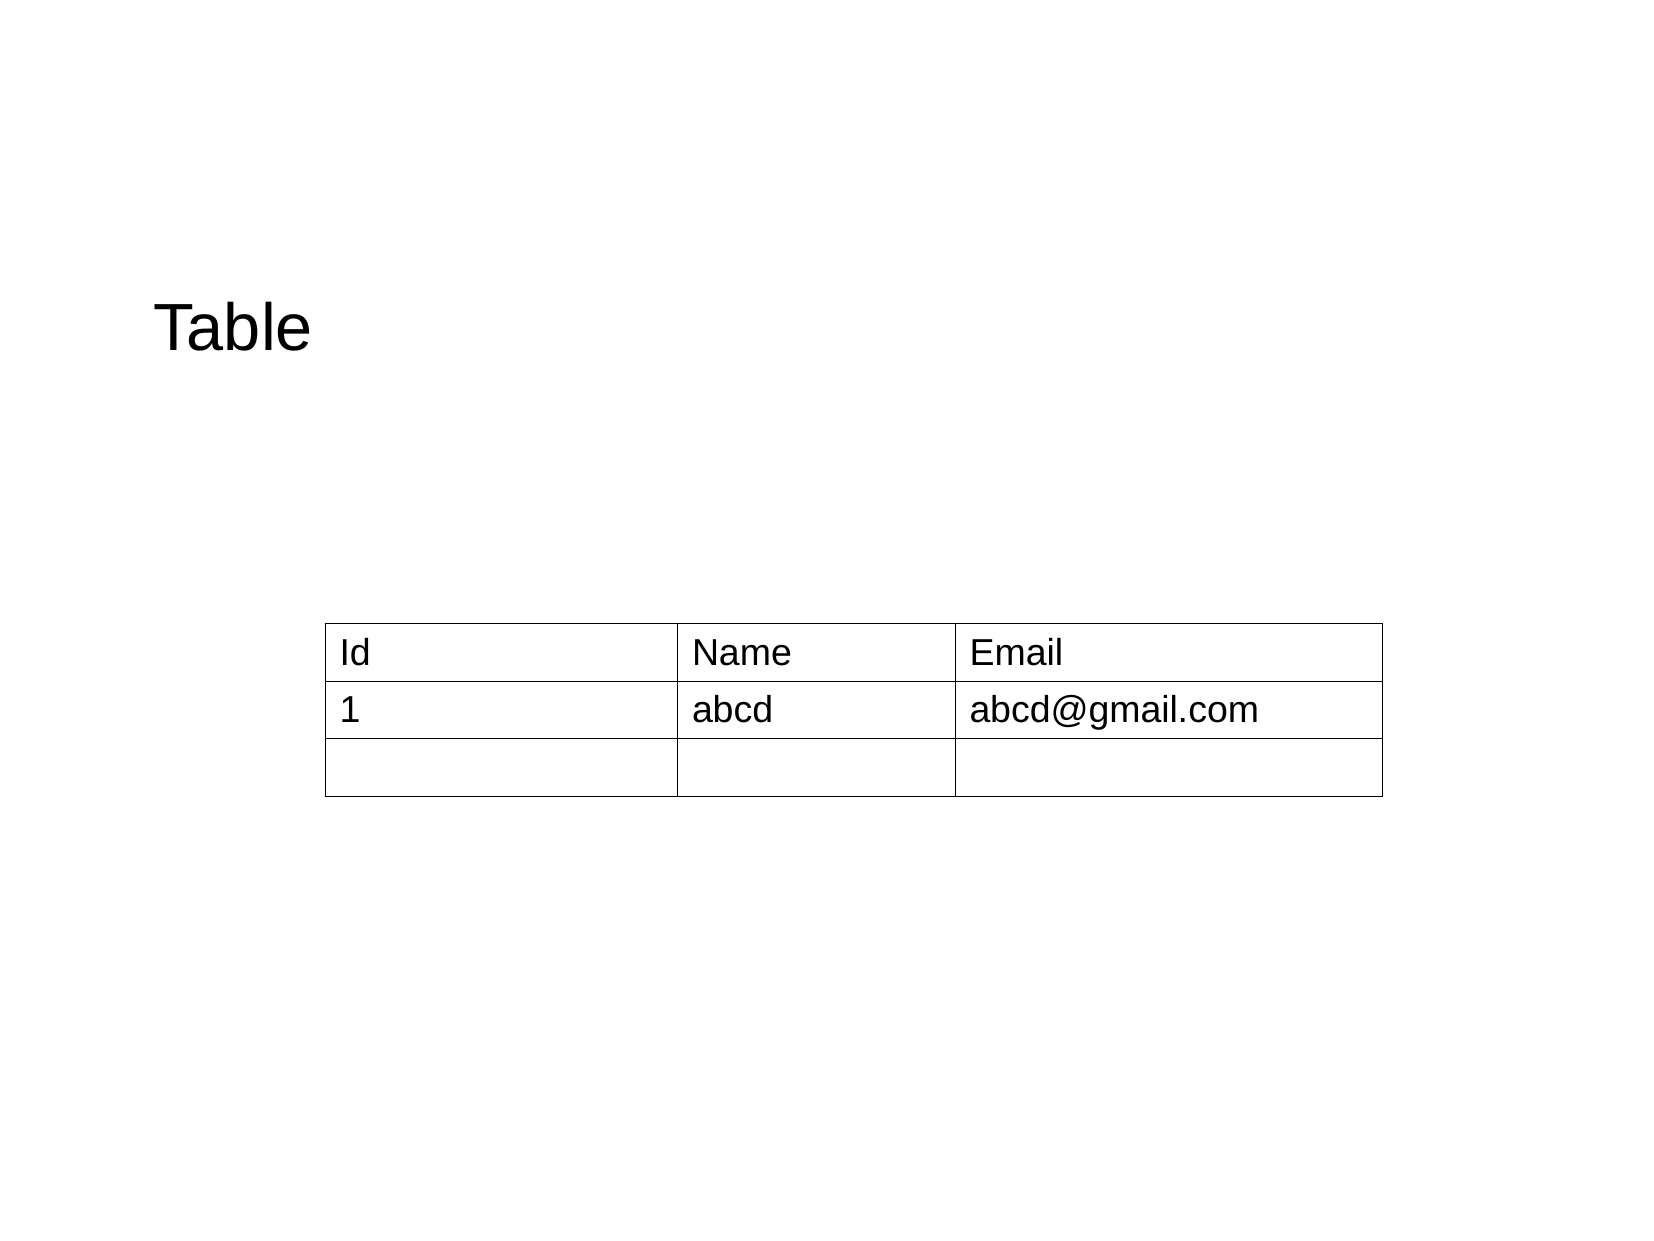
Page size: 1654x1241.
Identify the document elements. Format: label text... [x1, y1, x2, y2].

table_cell abcd@gmail.com [956, 682, 1382, 738]
table_cell 1 [326, 682, 677, 738]
table_cell [326, 739, 677, 796]
table_header Id [326, 624, 677, 681]
list Table [82, 290, 1571, 1109]
table_header Name [678, 624, 955, 681]
table_header Email [956, 624, 1382, 681]
table_cell [956, 739, 1382, 796]
table_cell abcd [678, 682, 955, 738]
table_cell [678, 739, 955, 796]
